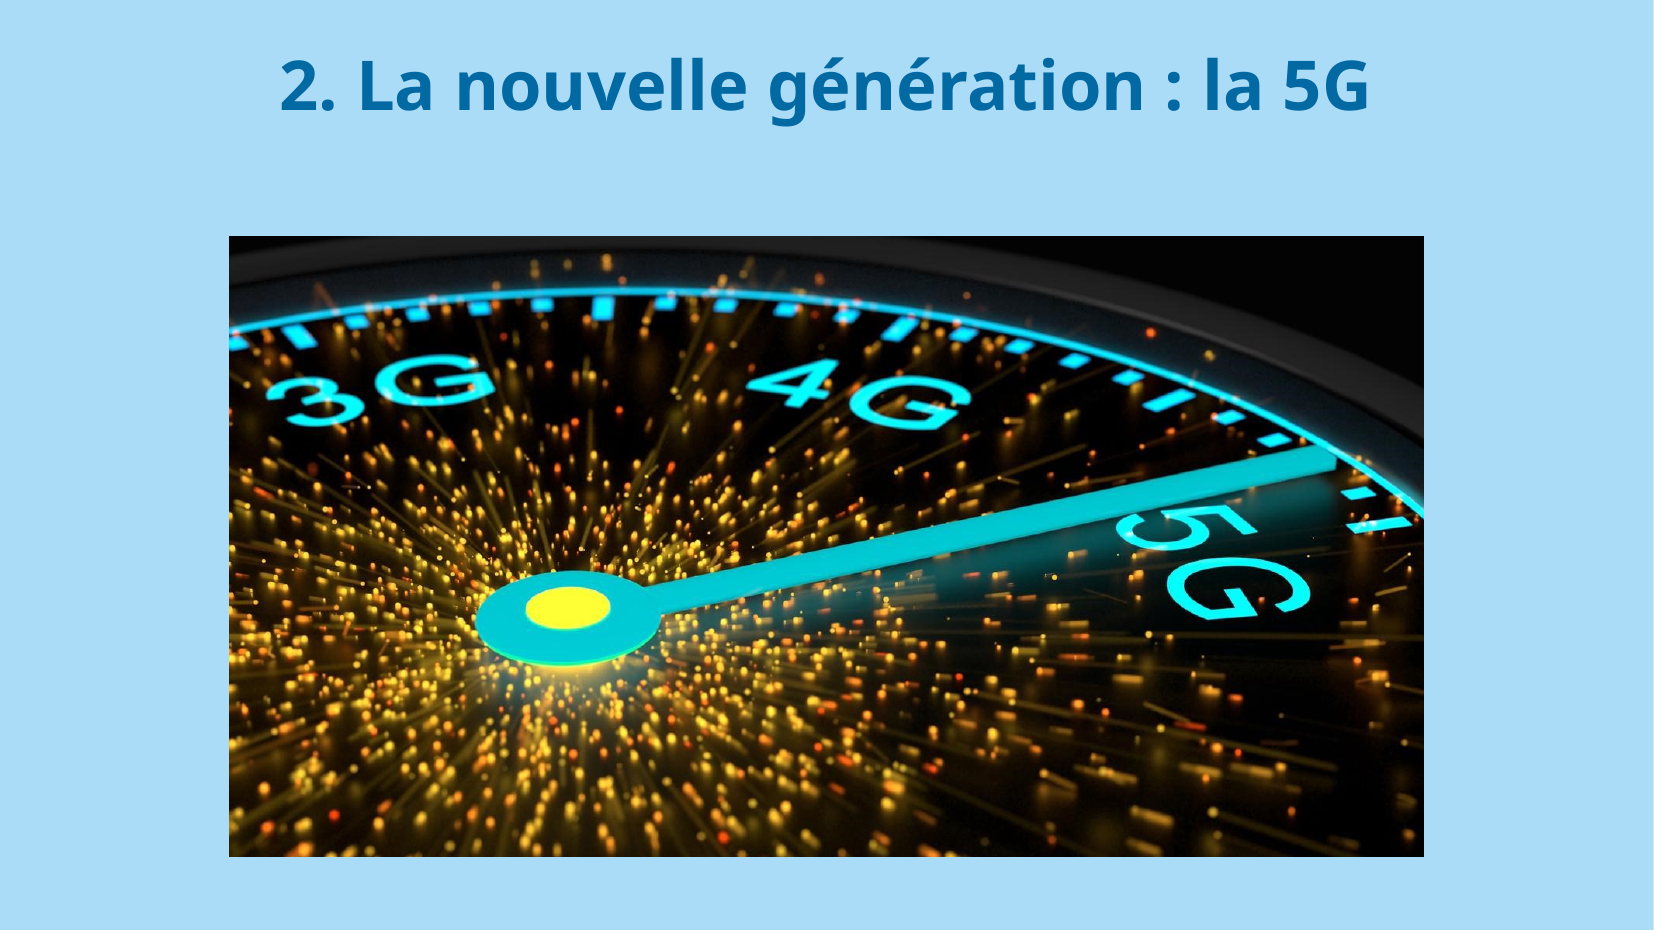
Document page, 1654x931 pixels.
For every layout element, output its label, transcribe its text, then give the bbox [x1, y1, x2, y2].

title 2. La nouvelle génération : la 5G [54, 31, 1598, 134]
picture [229, 236, 1424, 857]
